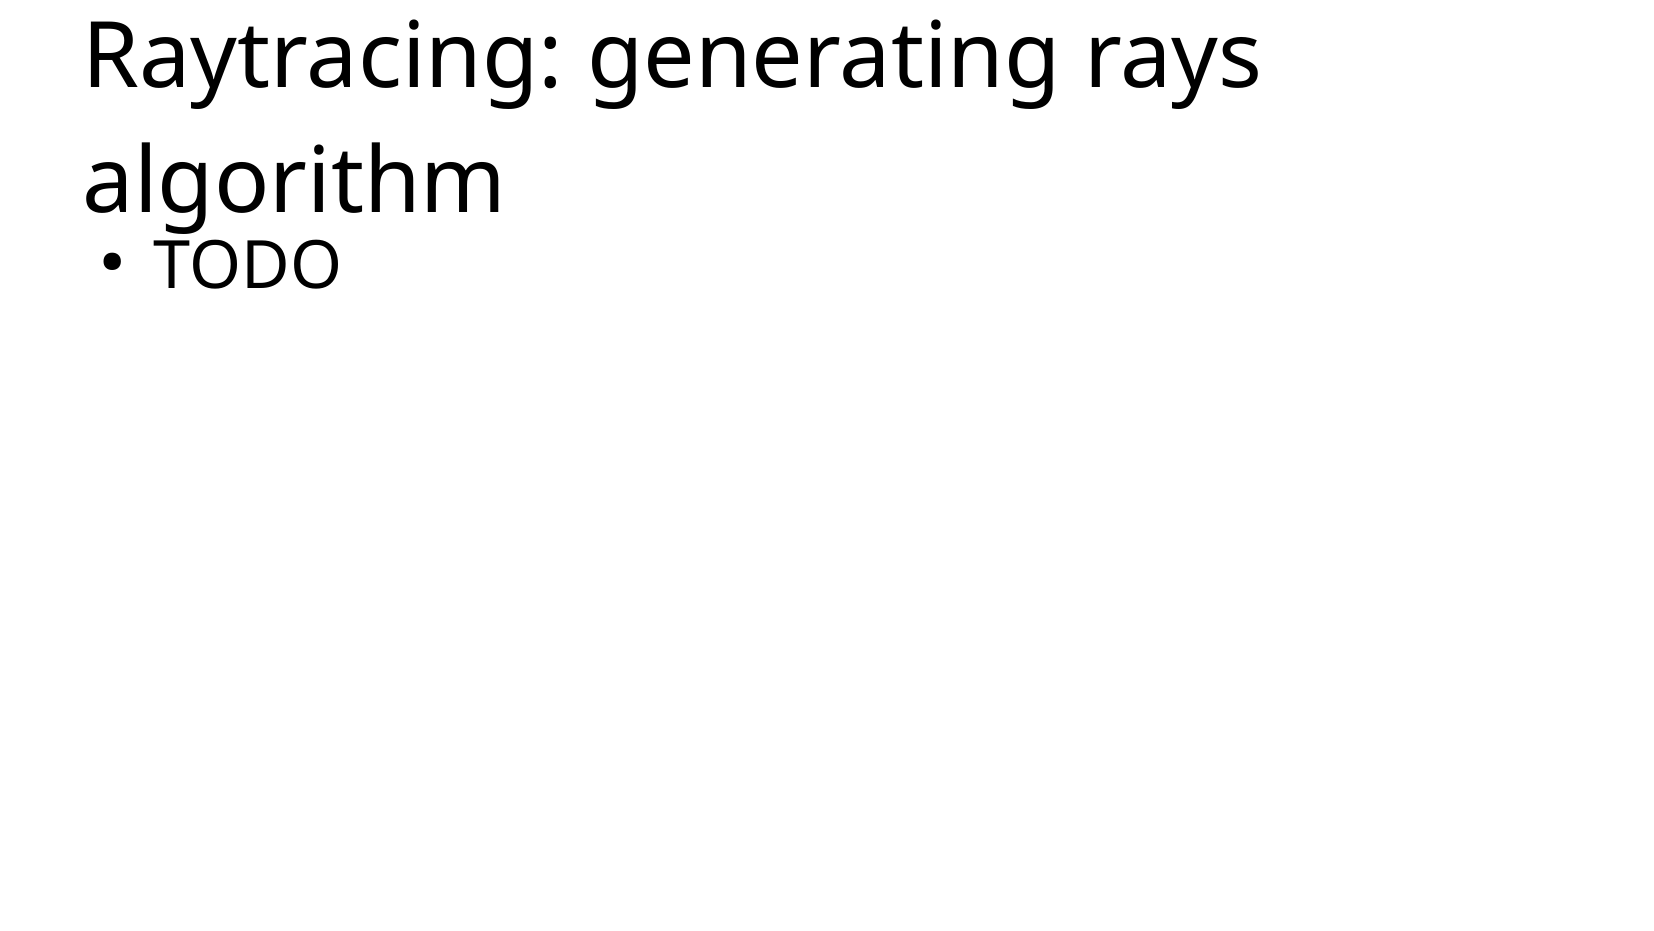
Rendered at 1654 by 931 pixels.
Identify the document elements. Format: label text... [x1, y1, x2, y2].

list TODO [82, 217, 1571, 758]
title Raytracing: generating rays algorithm [82, 37, 1571, 193]
